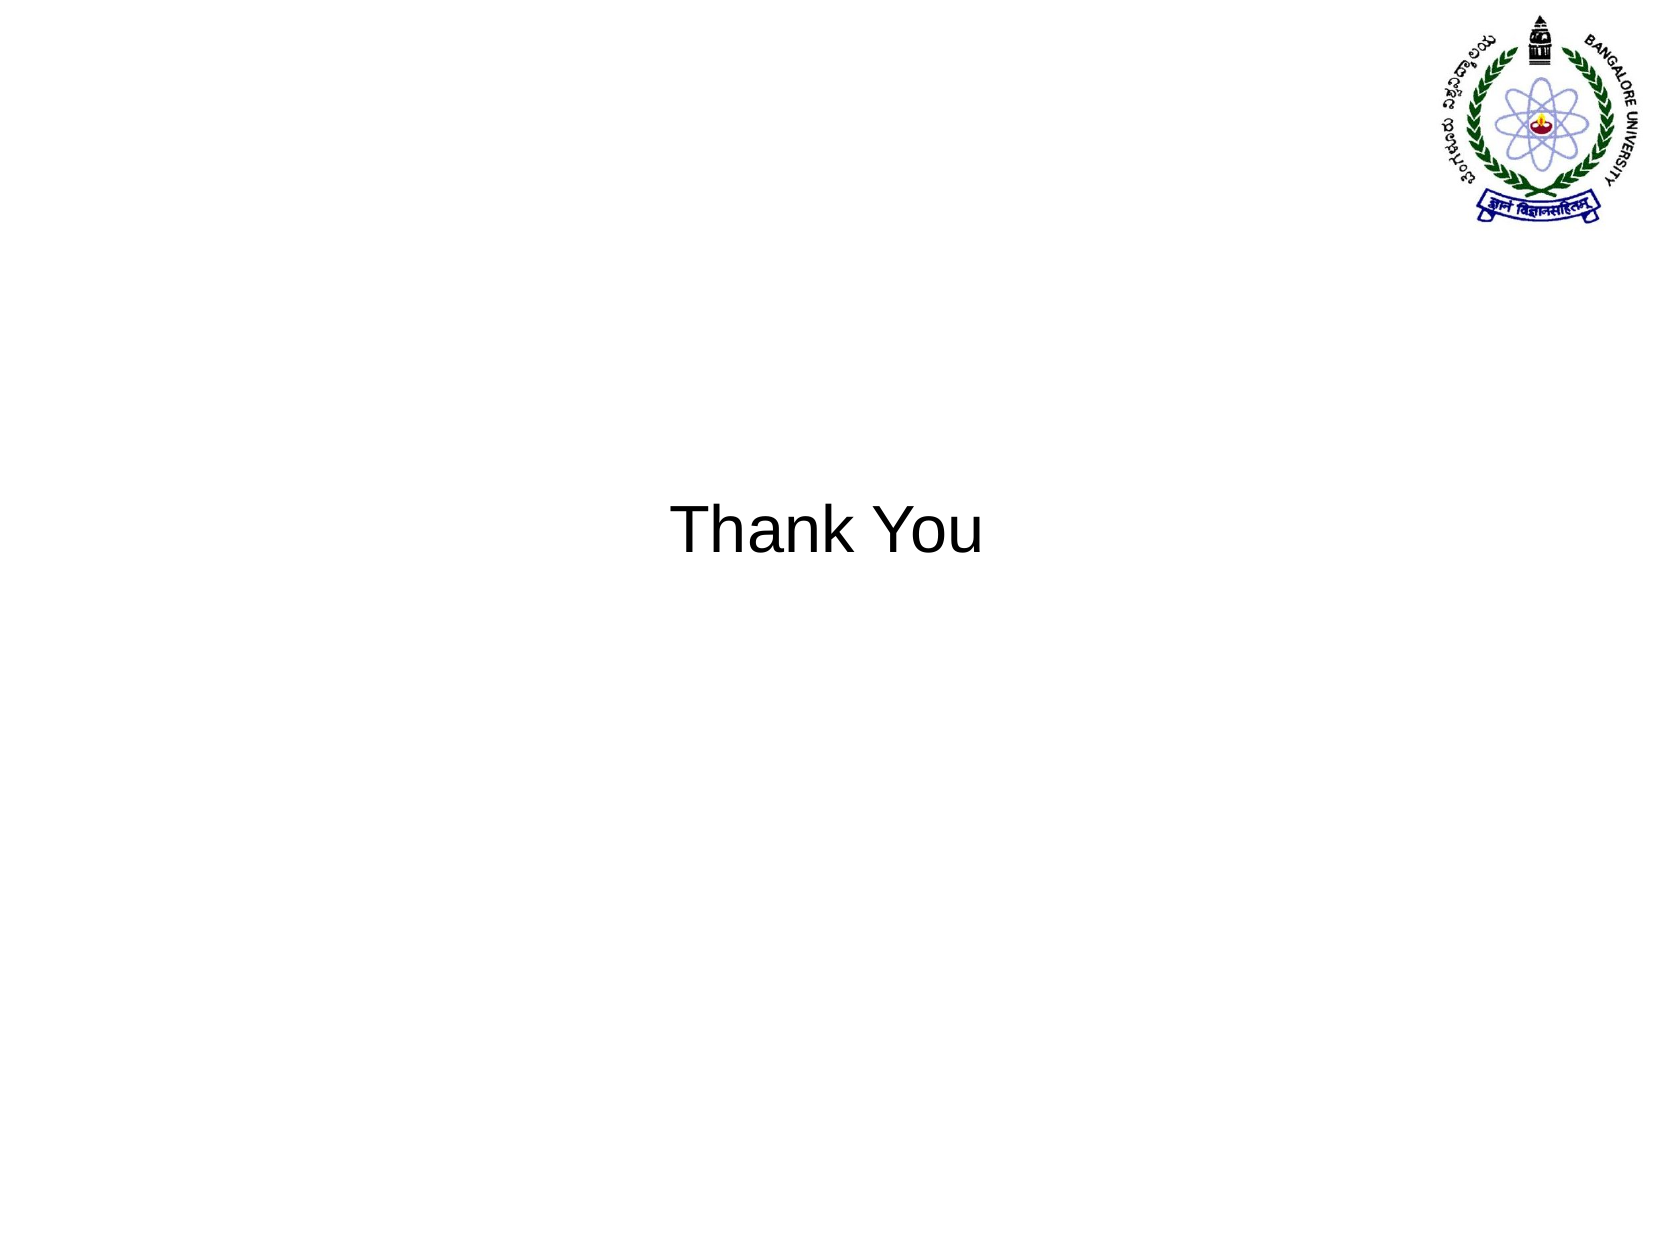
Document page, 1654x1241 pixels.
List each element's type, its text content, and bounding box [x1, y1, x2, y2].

picture [1425, 5, 1654, 231]
subtitle Thank You [82, 49, 1571, 1010]
